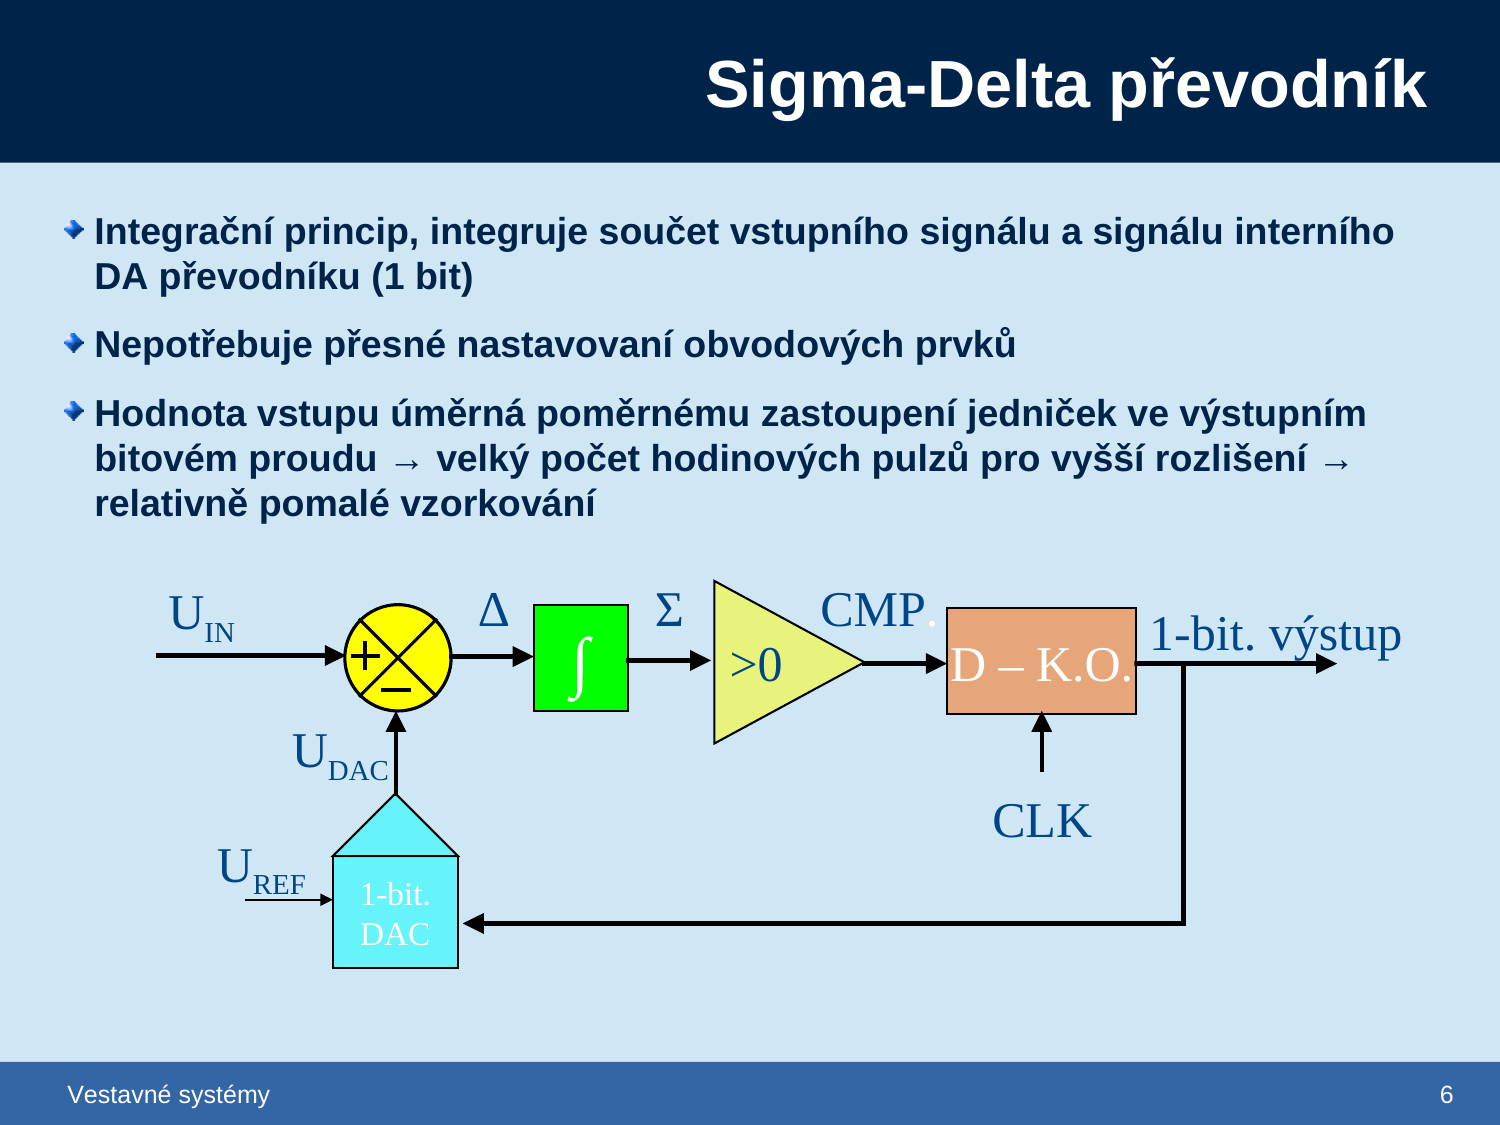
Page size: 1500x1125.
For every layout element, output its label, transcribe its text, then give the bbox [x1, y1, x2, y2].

list Integrační princip, integruje součet vstupního signálu a signálu interního DA převodníku (1 bit) Nepotřebuje přesné nastavovaní obvodových prvků Hodnota vstupu úměrná poměrnému zastoupení jedniček ve výstupním bitovém proudu → velký počet hodinových pulzů pro vyšší rozlišení → relativně pomalé vzorkování [50, 187, 1450, 544]
text_box [822, 645, 863, 686]
text_box [344, 604, 452, 711]
text_box Δ [463, 568, 523, 645]
text_box 1-bit. výstup [1134, 592, 1418, 669]
title Sigma-Delta převodník [47, 0, 1443, 164]
text_box [333, 794, 457, 855]
text_box Σ [640, 568, 700, 645]
text_box UIN [153, 571, 250, 656]
text_box UREF [202, 824, 322, 909]
text_box UDAC [277, 709, 405, 794]
text_box D – K.O. [947, 607, 1137, 715]
text_box 1-bit. DAC [332, 855, 458, 969]
text_box >0 [714, 623, 822, 699]
text_box CLK [974, 779, 1111, 855]
text_box [714, 699, 797, 744]
text_box CMP. [805, 568, 954, 645]
text_box [714, 580, 792, 623]
text_box ∫ [533, 604, 629, 711]
